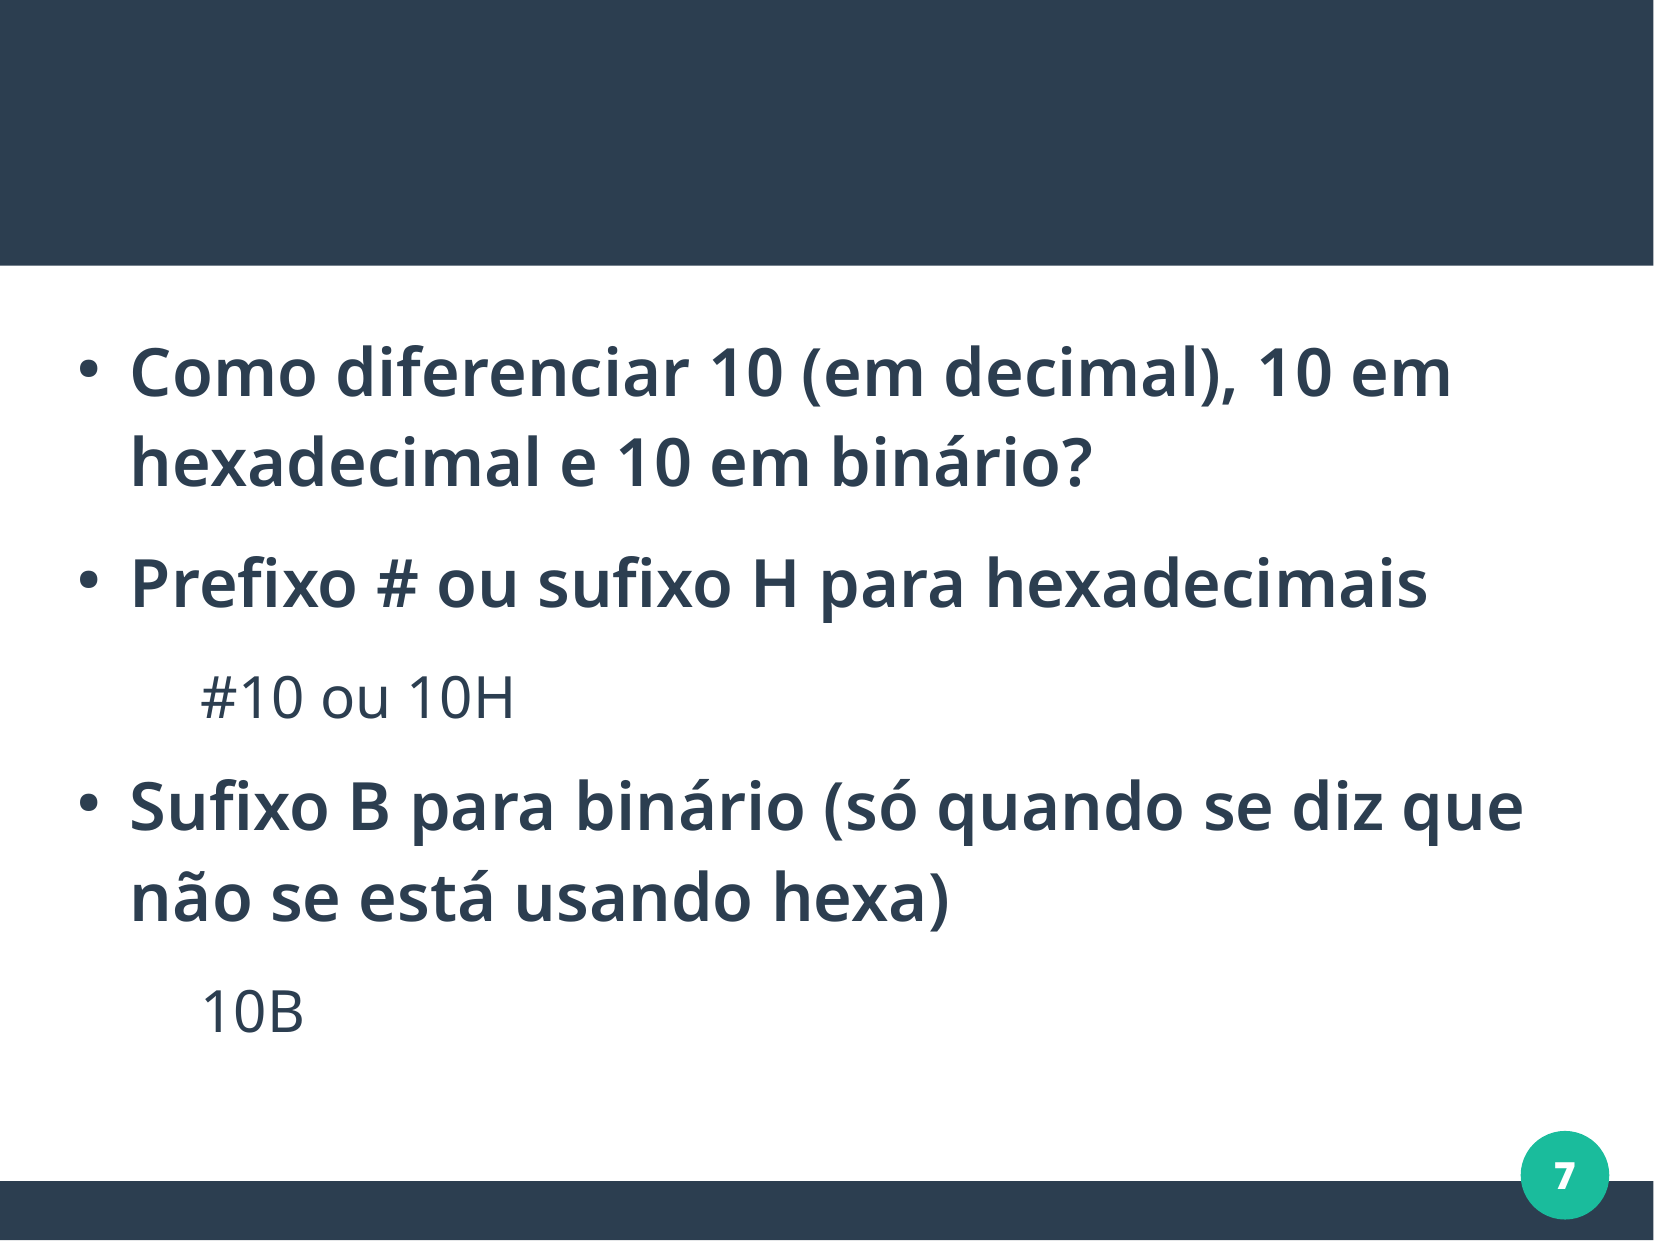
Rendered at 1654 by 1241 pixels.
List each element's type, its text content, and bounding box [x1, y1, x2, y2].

list Como diferenciar 10 (em decimal), 10 em hexadecimal e 10 em binário? Prefixo # ou sufixo H para hexadecimais #10 ou 10H Sufixo B para binário (só quando se diz que não se está usando hexa) 10B [59, 324, 1595, 1152]
